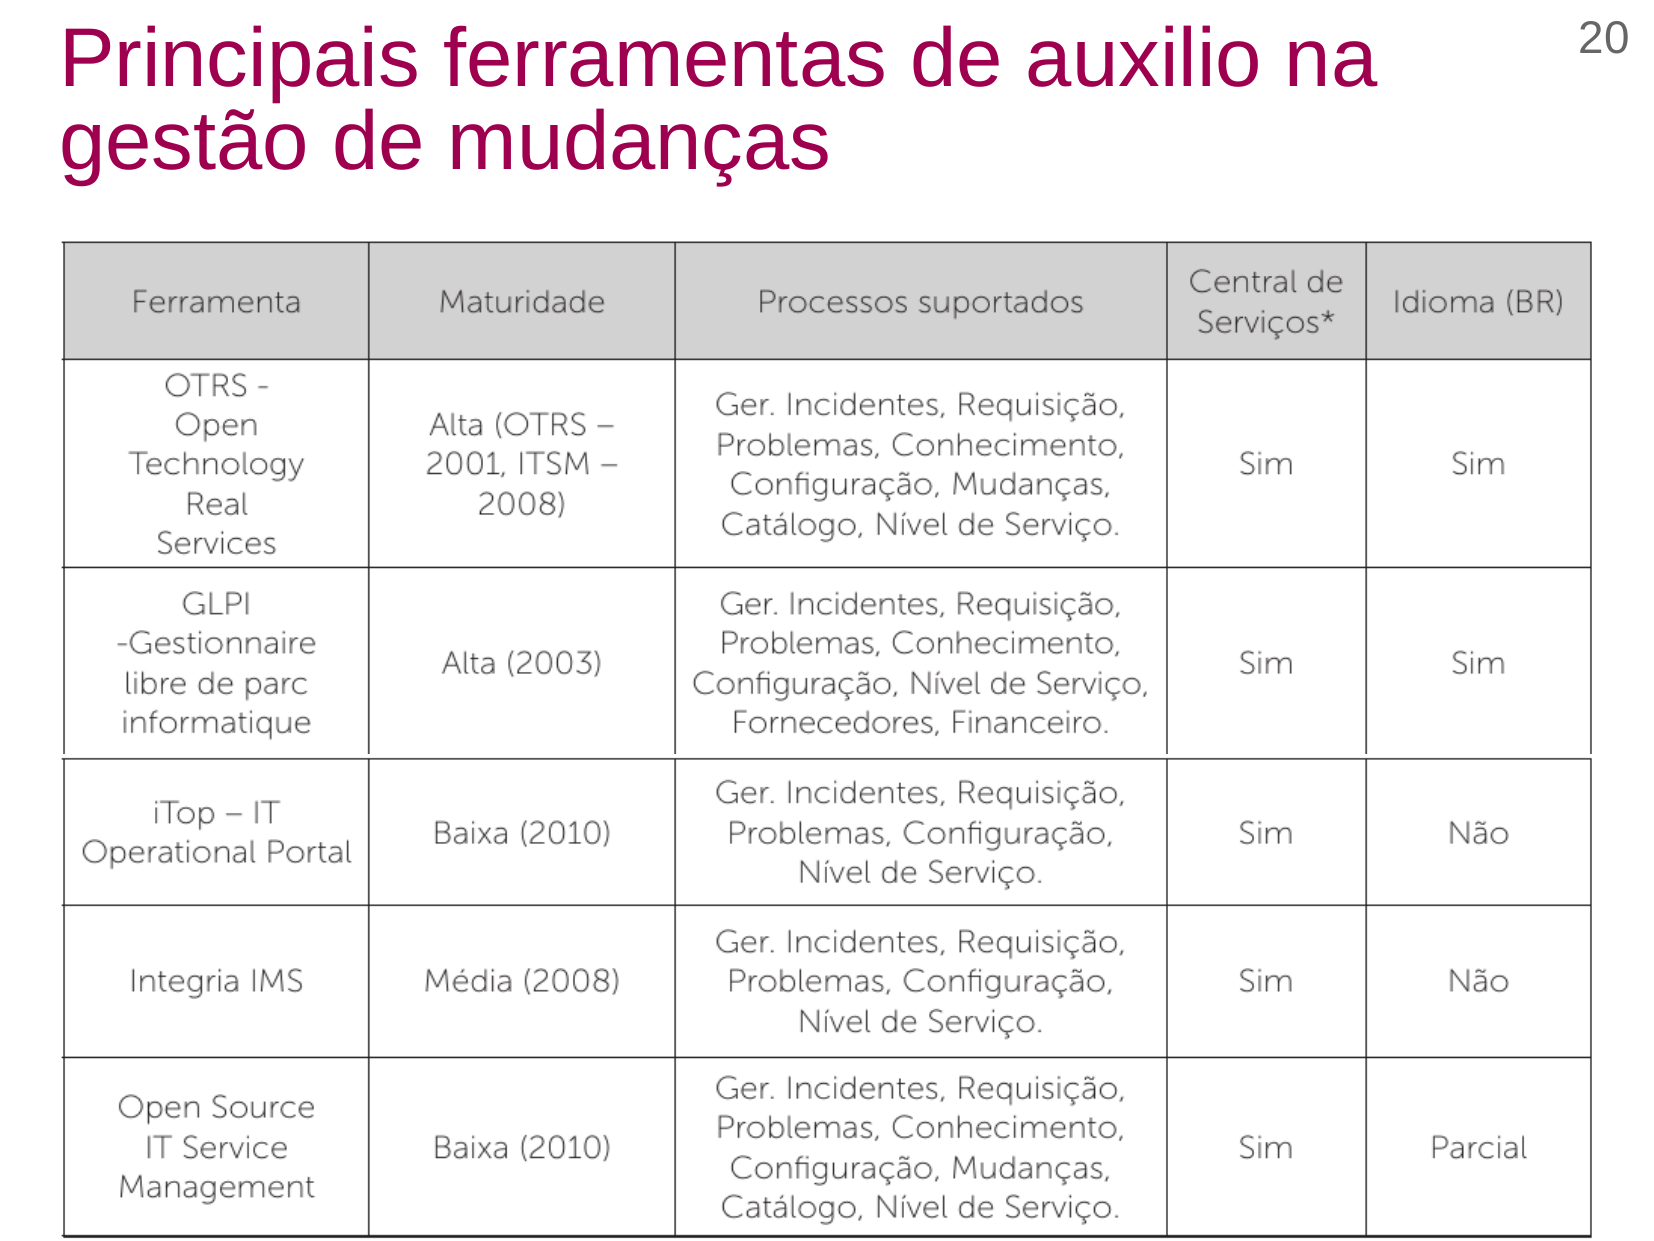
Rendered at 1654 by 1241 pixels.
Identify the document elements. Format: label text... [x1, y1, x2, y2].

title Principais ferramentas de auxilio na gestão de mudanças [59, 4, 1595, 201]
picture [59, 236, 1595, 1241]
